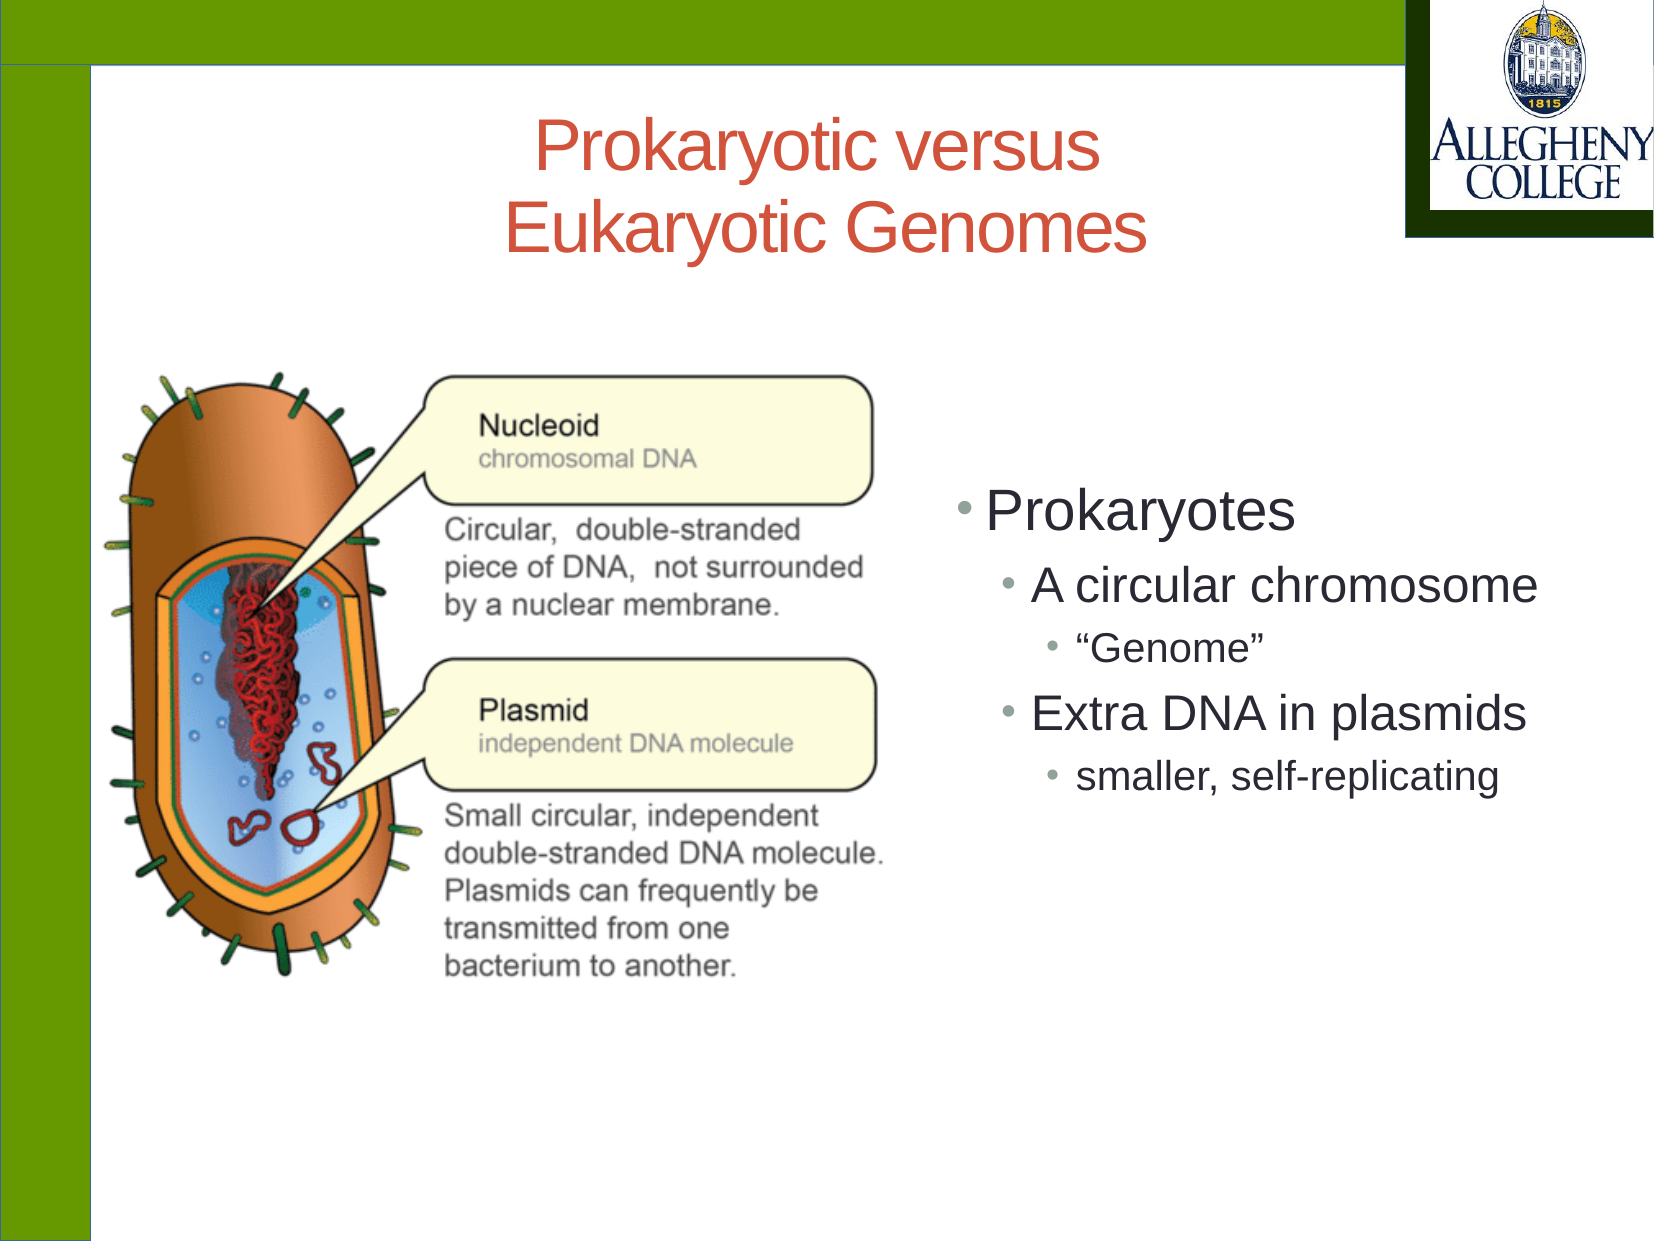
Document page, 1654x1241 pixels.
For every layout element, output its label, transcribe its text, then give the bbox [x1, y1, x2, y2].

text_box [0, 0, 1654, 1241]
list Prokaryotes A circular chromosome “Genome” Extra DNA in plasmids smaller, self-replicating [940, 465, 1654, 1186]
title Prokaryotic versus Eukaryotic Genomes [91, 96, 1571, 276]
picture [91, 276, 901, 1156]
picture [1430, 0, 1654, 210]
